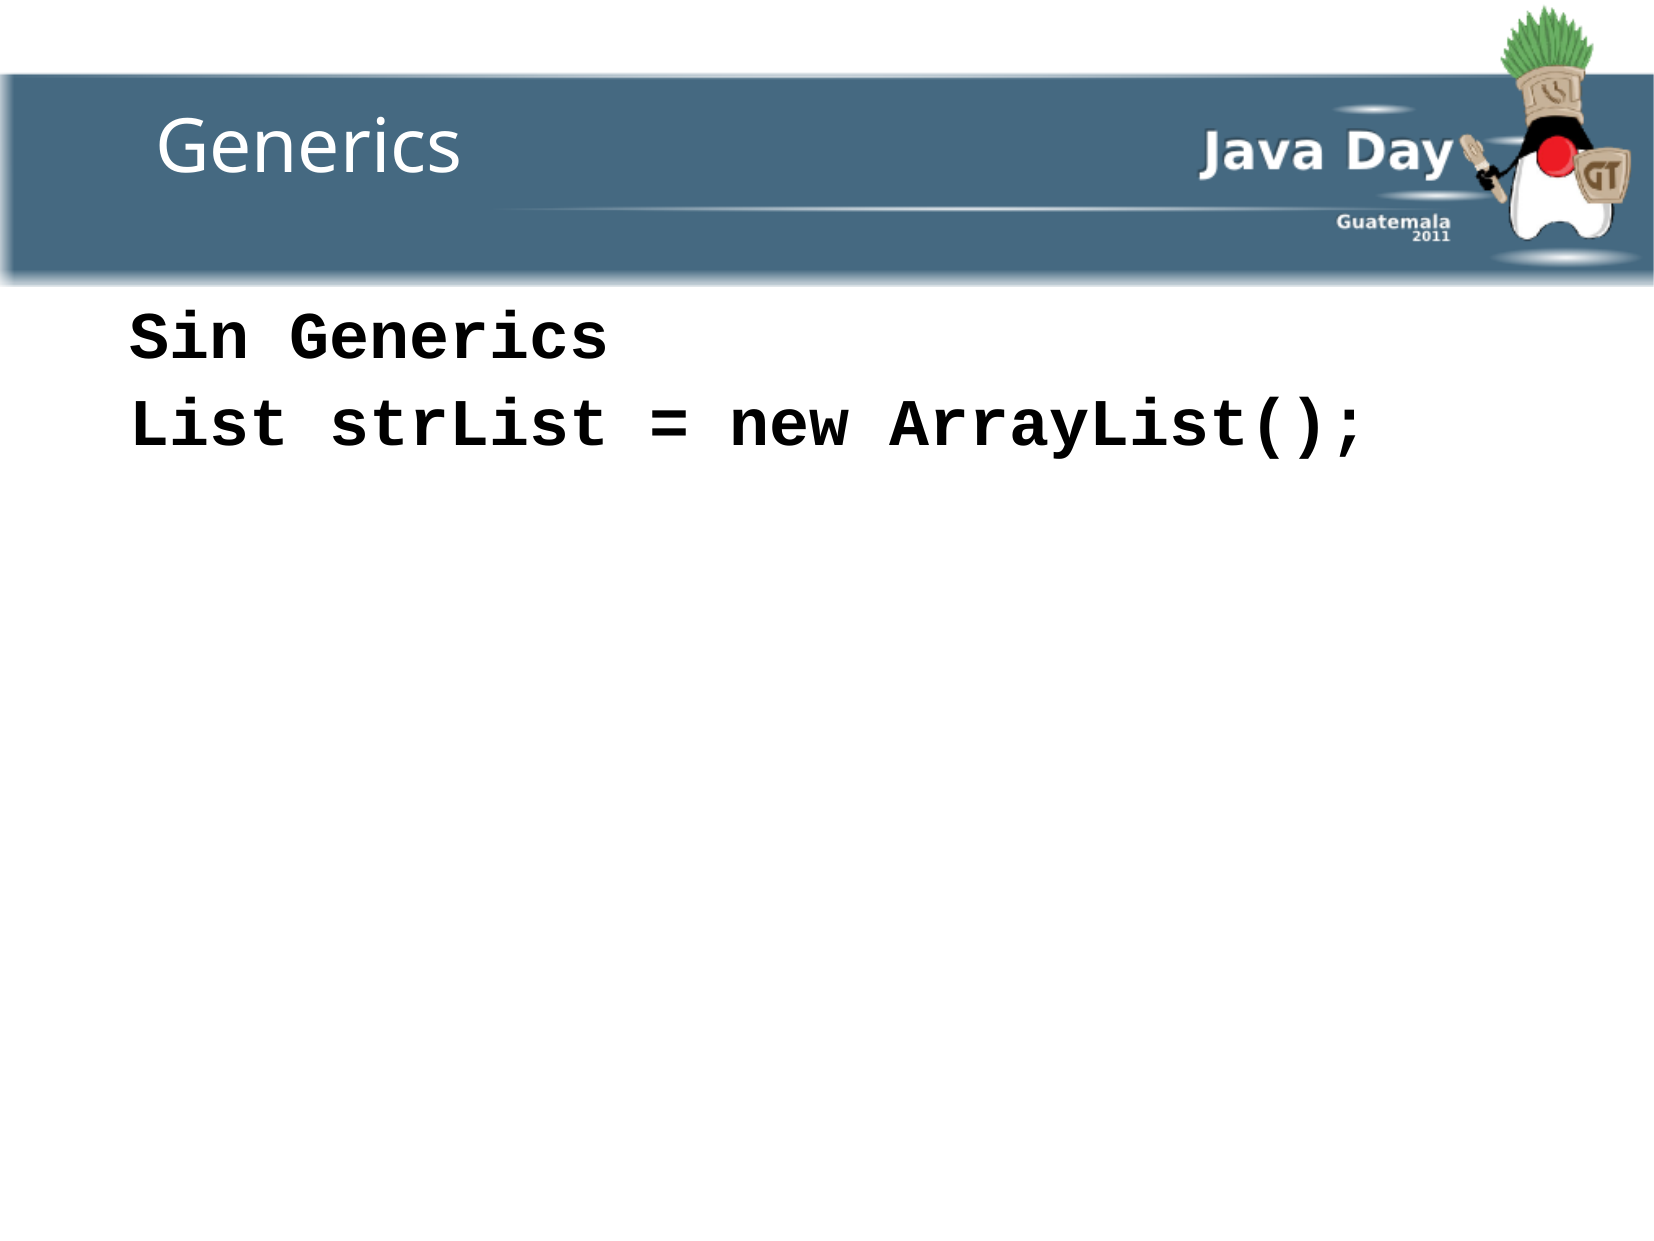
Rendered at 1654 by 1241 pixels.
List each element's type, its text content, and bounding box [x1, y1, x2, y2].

title Generics [154, 94, 1526, 198]
list Sin Generics List strList = new ArrayList(); [129, 289, 1493, 1182]
picture [0, 3, 1654, 287]
